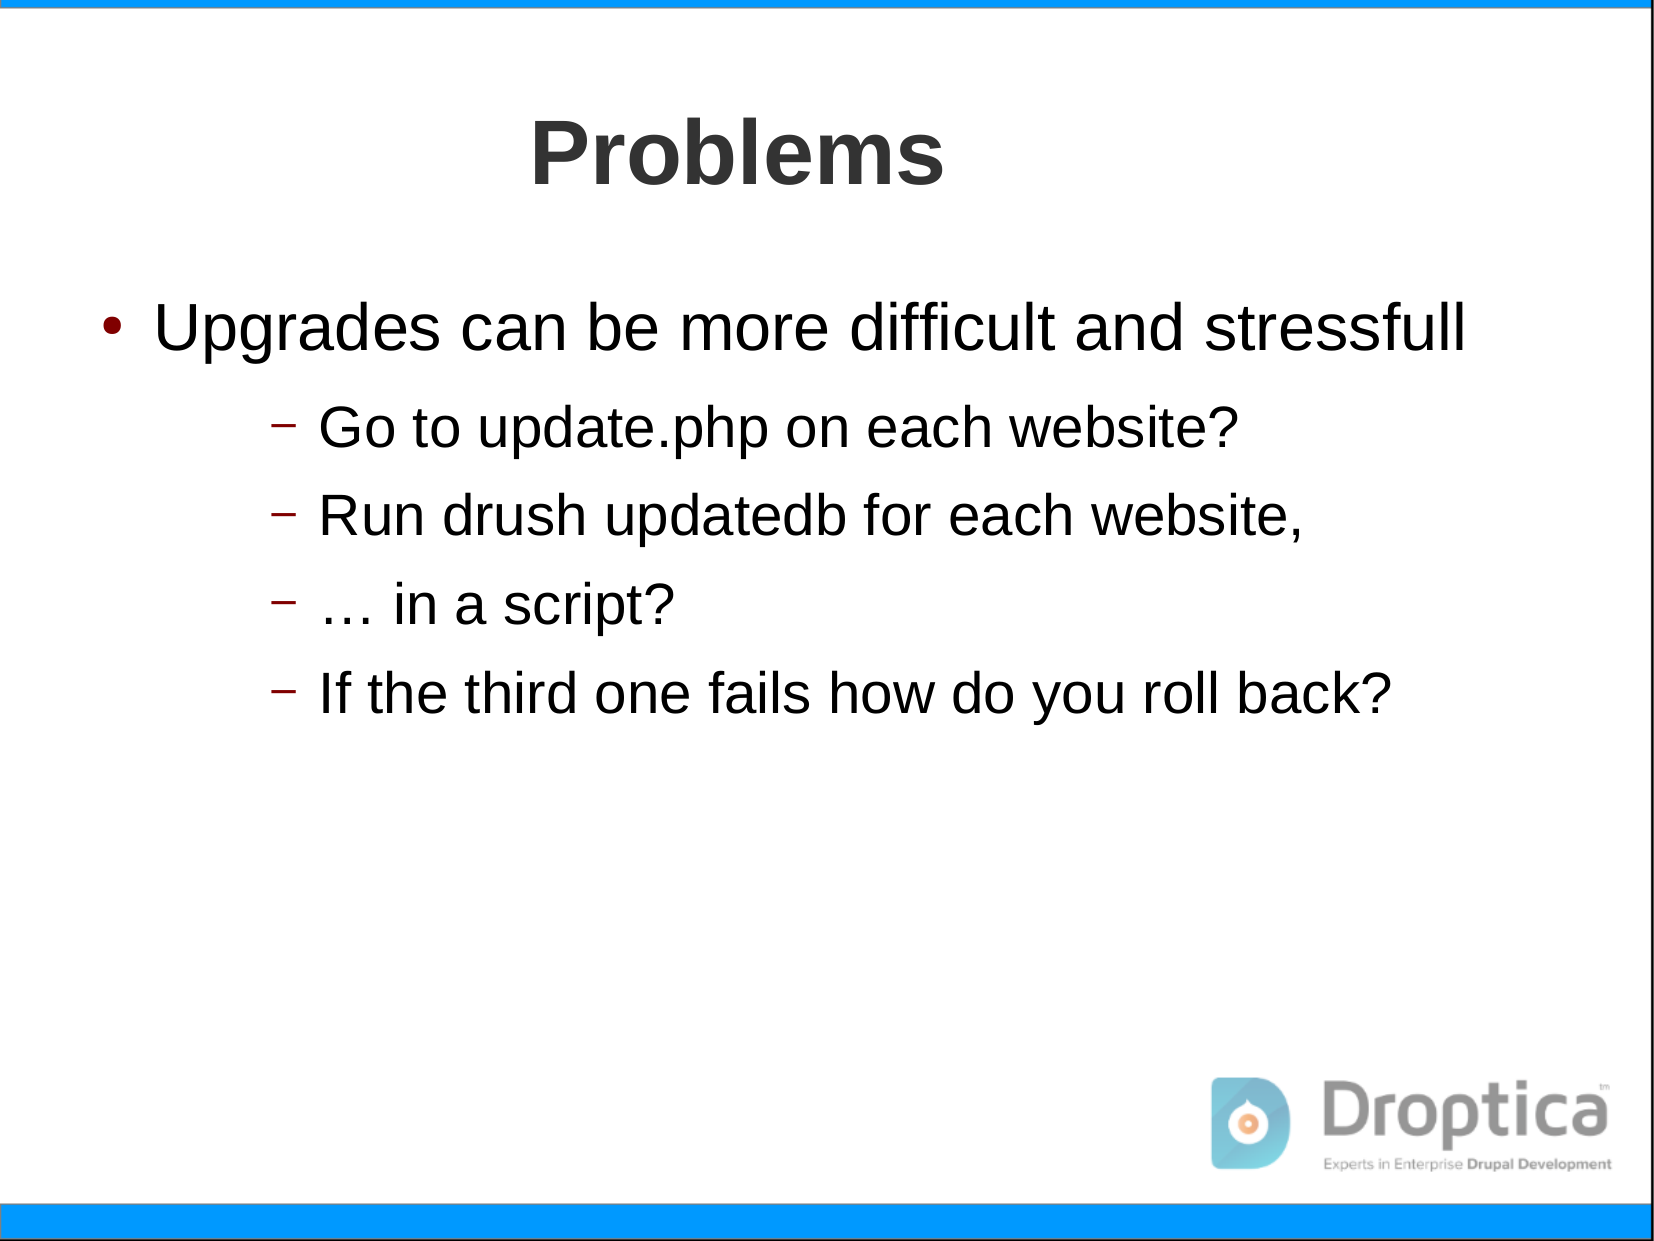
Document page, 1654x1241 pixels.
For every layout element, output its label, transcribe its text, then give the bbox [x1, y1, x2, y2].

title Problems [59, 49, 1418, 257]
picture [0, 0, 1654, 1241]
list Upgrades can be more difficult and stressfull Go to update.php on each website? Run drush updatedb for each website, … in a script? If the third one fails how do you roll back? [82, 290, 1538, 995]
